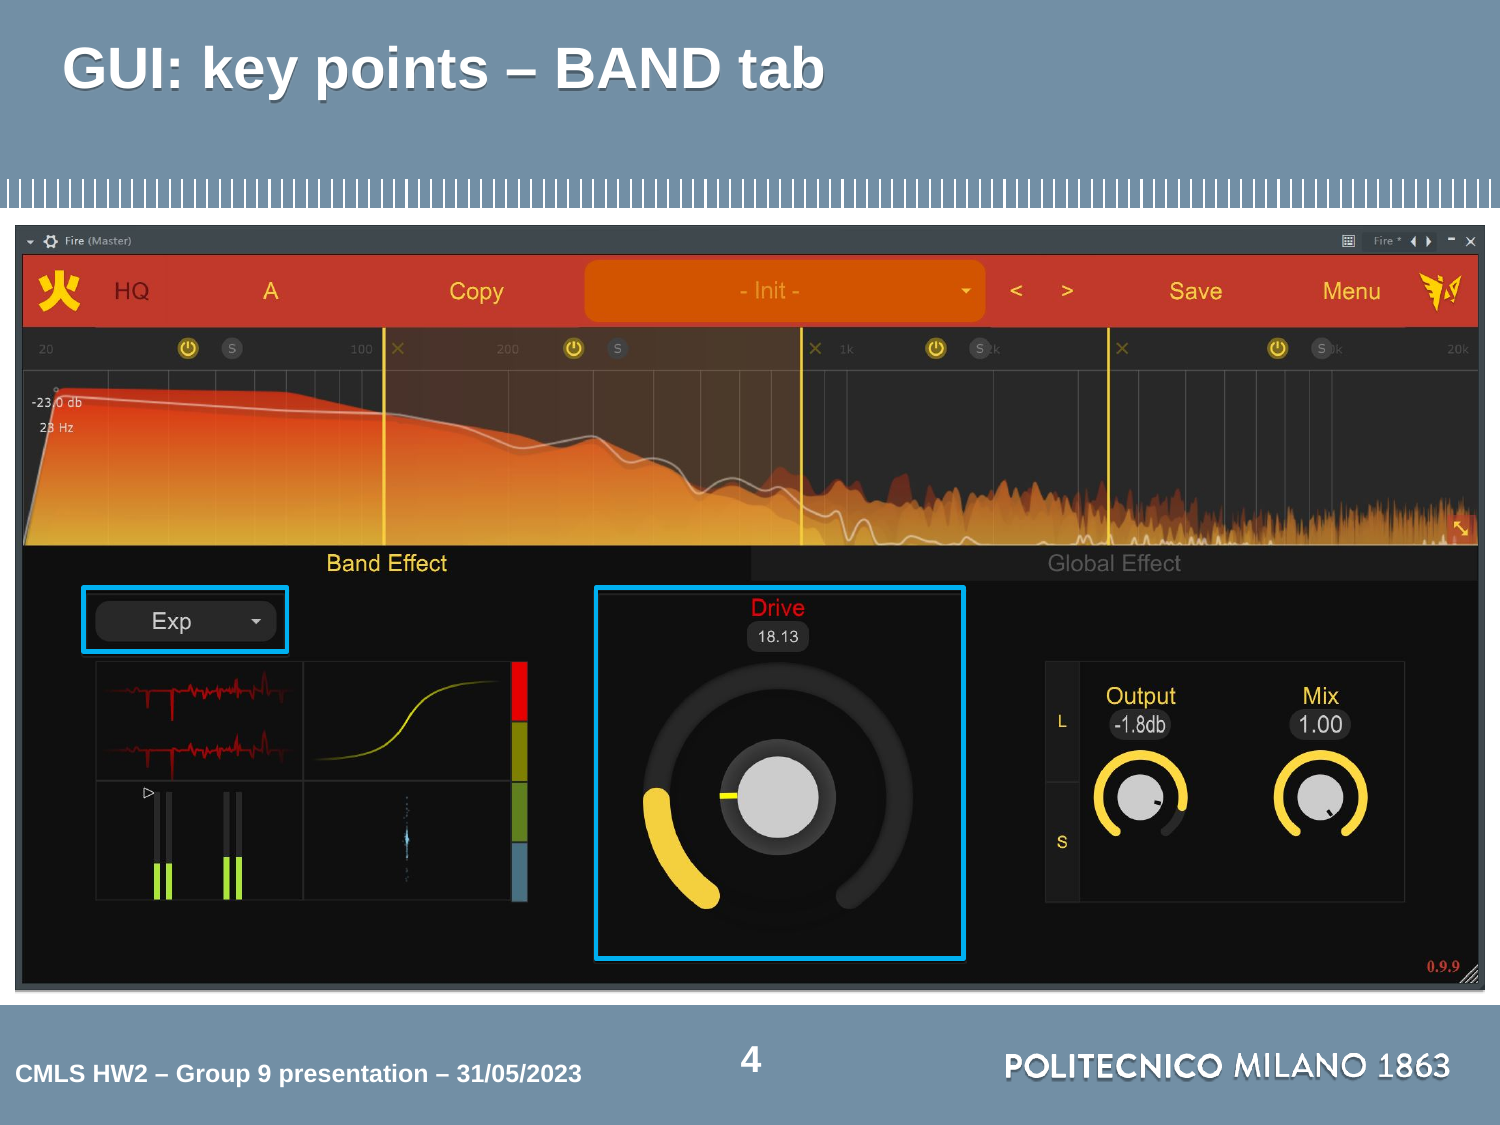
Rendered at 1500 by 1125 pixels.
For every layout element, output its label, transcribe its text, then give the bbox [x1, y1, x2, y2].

picture [15, 225, 1485, 991]
text_box CMLS HW2 – Group 9 presentation – 31/05/2023 [0, 1049, 610, 1125]
title GUI: key points – BAND tab [47, 22, 1455, 161]
text_box 4 [576, 1027, 927, 1088]
